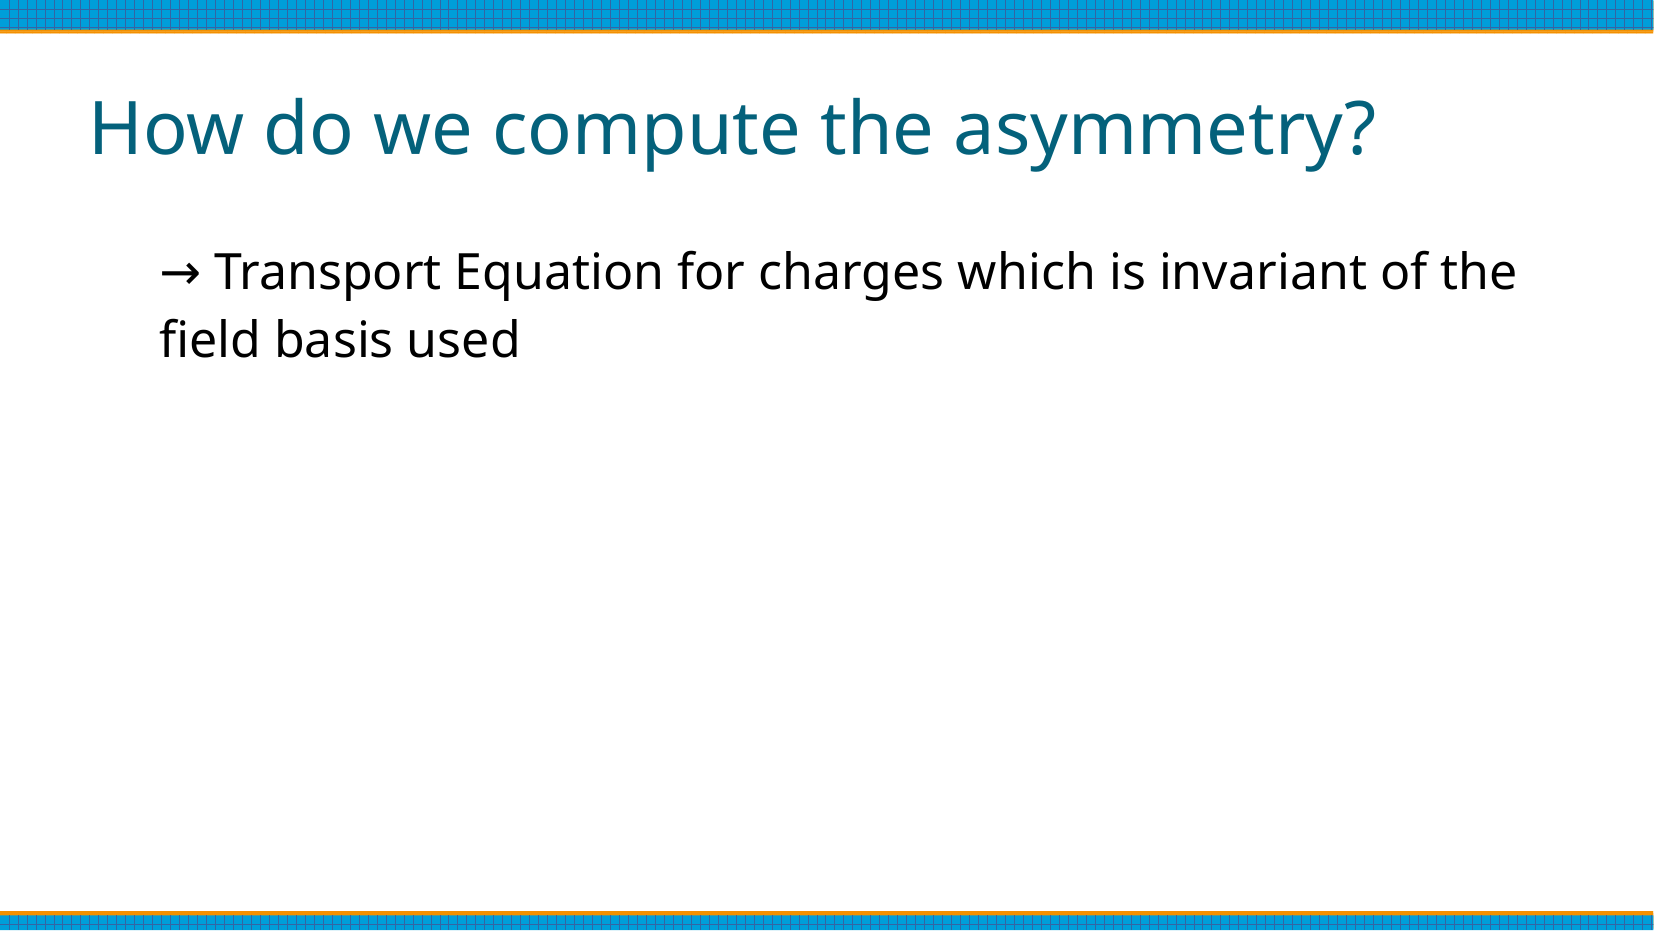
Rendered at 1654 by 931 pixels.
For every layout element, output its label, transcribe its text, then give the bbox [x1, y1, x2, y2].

title How do we compute the asymmetry? [88, 44, 1565, 207]
list → Transport Equation for charges which is invariant of the field basis used [88, 236, 1565, 901]
